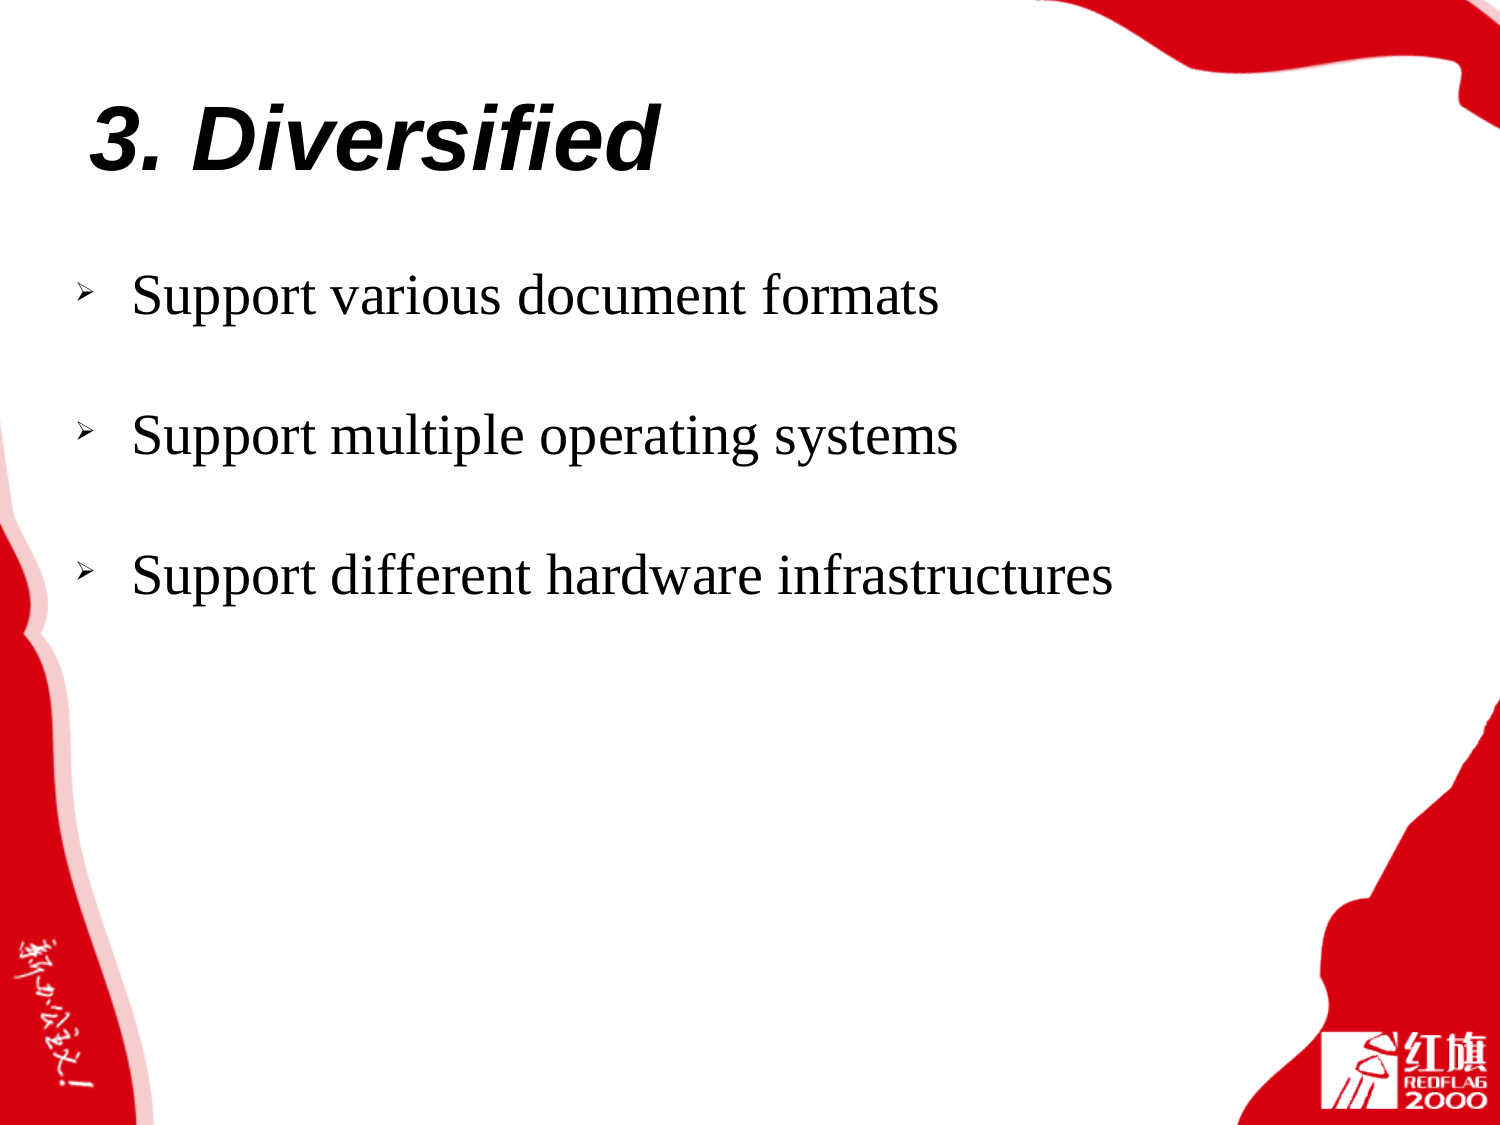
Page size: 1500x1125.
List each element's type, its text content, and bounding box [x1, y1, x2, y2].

picture [0, 0, 1500, 1125]
list Support various document formats Support multiple operating systems Support different hardware infrastructures [75, 262, 1426, 613]
title 3. Diversified [75, 45, 1426, 233]
